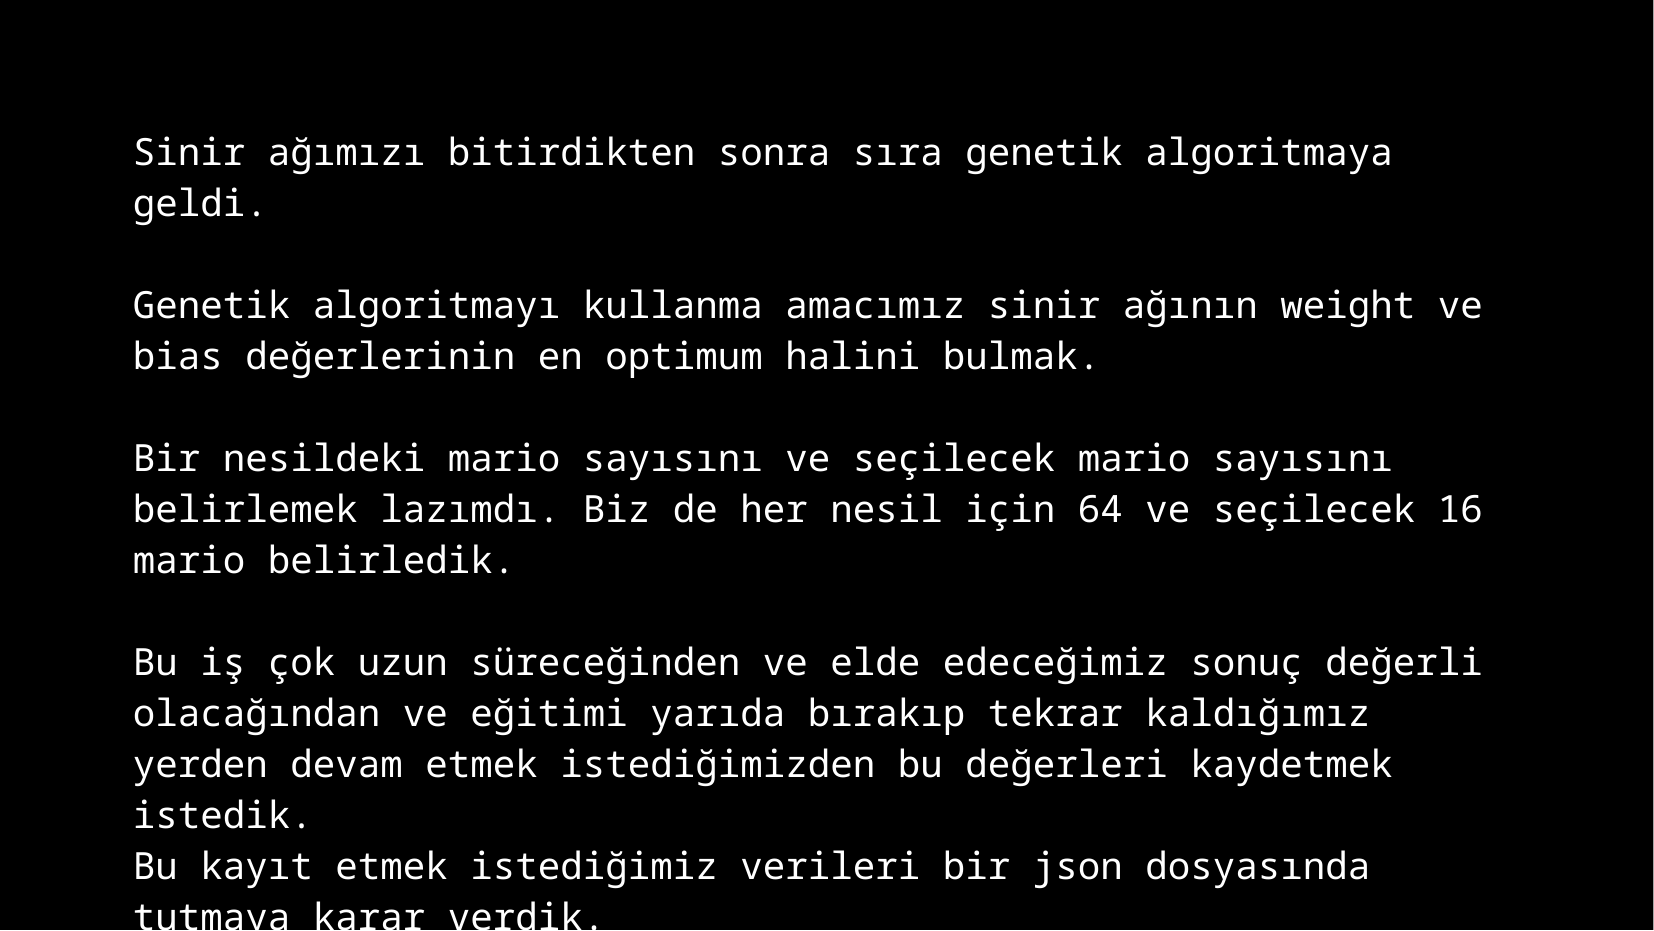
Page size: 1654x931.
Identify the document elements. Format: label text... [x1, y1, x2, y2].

text_box Sinir ağımızı bitirdikten sonra sıra genetik algoritmaya geldi. Genetik algoritmayı kullanma amacımız sinir ağının weight ve bias değerlerinin en optimum halini bulmak. Bir nesildeki mario sayısını ve seçilecek mario sayısını belirlemek lazımdı. Biz de her nesil için 64 ve seçilecek 16 mario belirledik. Bu iş çok uzun süreceğinden ve elde edeceğimiz sonuç değerli olacağından ve eğitimi yarıda bırakıp tekrar kaldığımız yerden devam etmek istediğimizden bu değerleri kaydetmek istedik. Bu kayıt etmek istediğimiz verileri bir json dosyasında tutmaya karar verdik. Başlangıç popülasyonunu oluşturmak için chromosome generator isminde bir kod yazdık. Bu kod 16 mario için -1 ve 1 aralığında tamamen rastgele 16x(6720+108)=109152 değer oluşturdu. Sonra bu değerleri bir chromosomes ismindeki json dosyasına kaydetti. [118, 118, 1536, 827]
